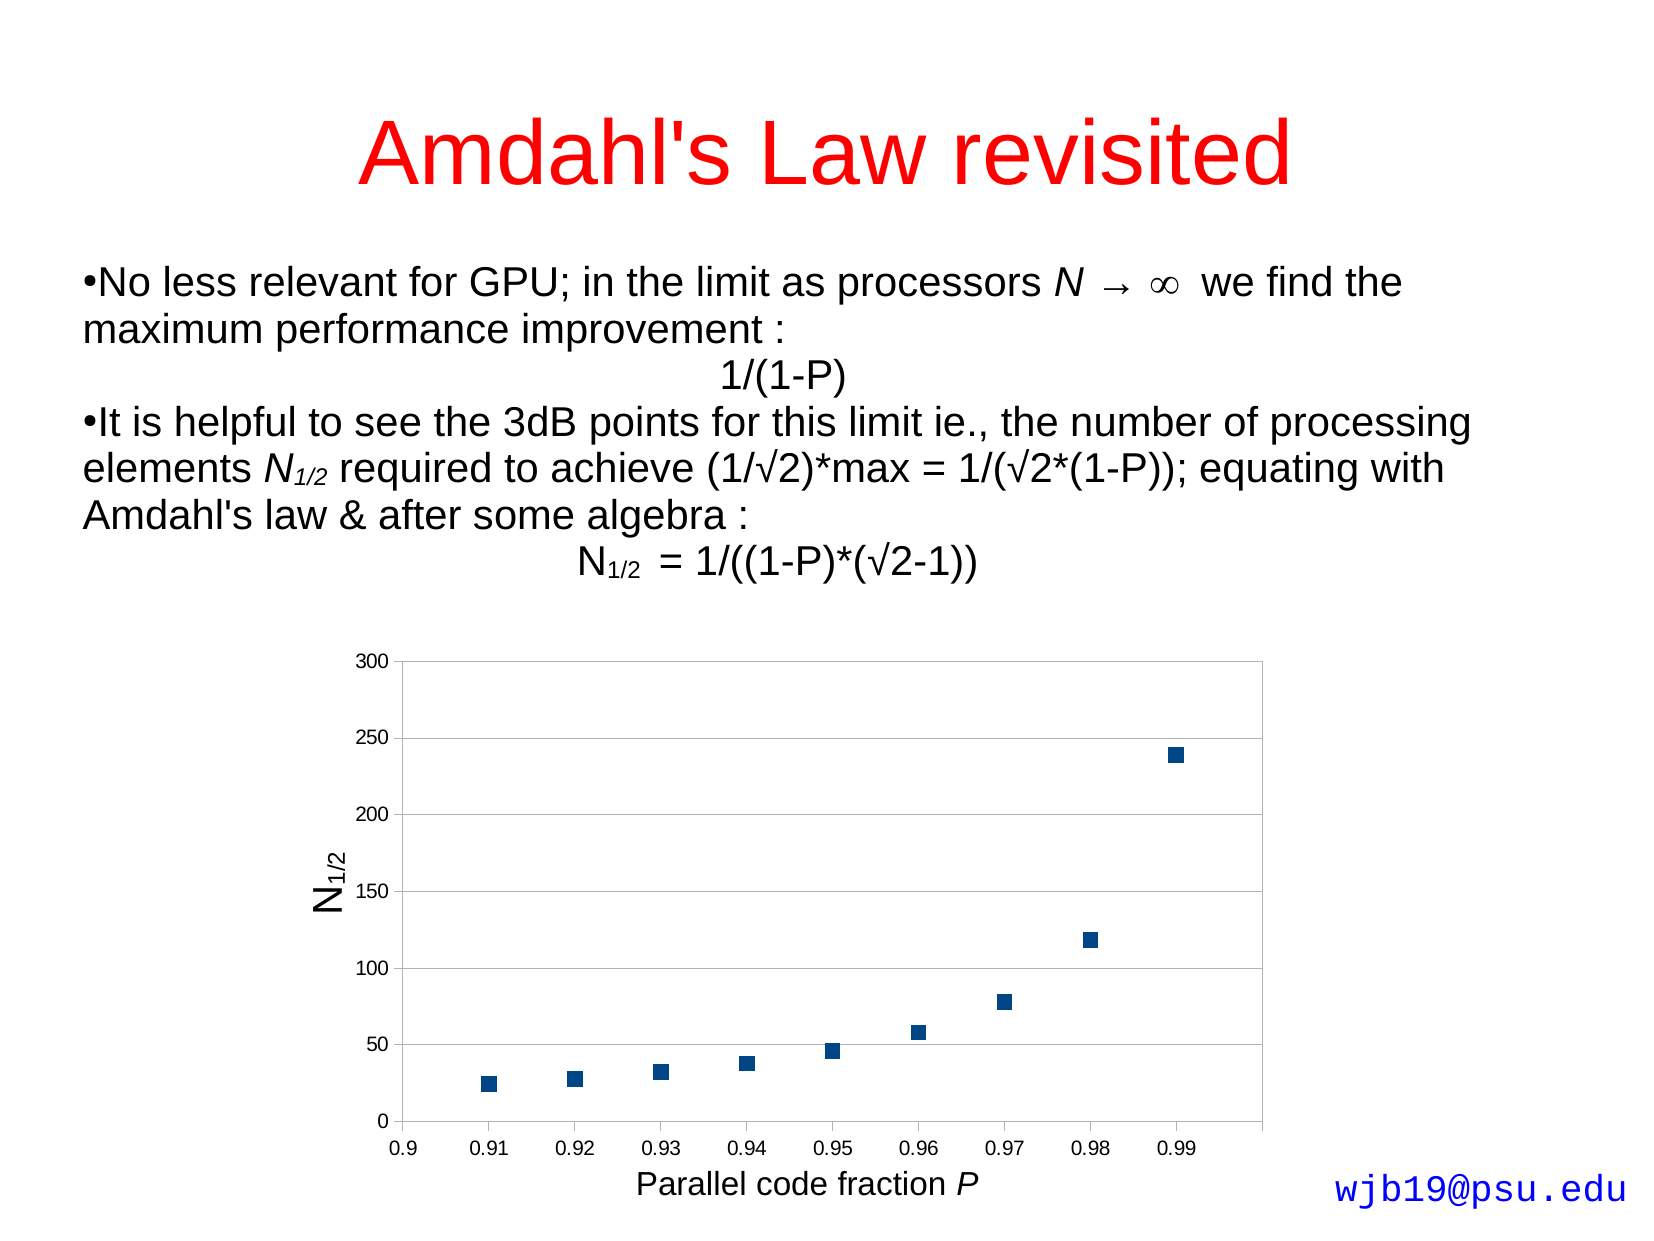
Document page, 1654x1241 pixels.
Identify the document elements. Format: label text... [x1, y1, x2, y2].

subtitle No less relevant for GPU; in the limit as processors N →  we find the maximum performance improvement : 1/(1-P) It is helpful to see the 3dB points for this limit ie., the number of processing elements N1/2 required to achieve (1/√2)*max = 1/(√2*(1-P)); equating with Amdahl's law & after some algebra : N1/2 = 1/((1-P)*(√2-1)) [82, 207, 1571, 1241]
chart [336, 638, 1282, 1171]
text_box Parallel code fraction P [635, 1160, 1048, 1208]
title Amdahl's Law revisited [82, 49, 1571, 207]
text_box wjb19@psu.edu [1320, 1162, 1643, 1220]
text_box N1/2 [297, 837, 358, 916]
